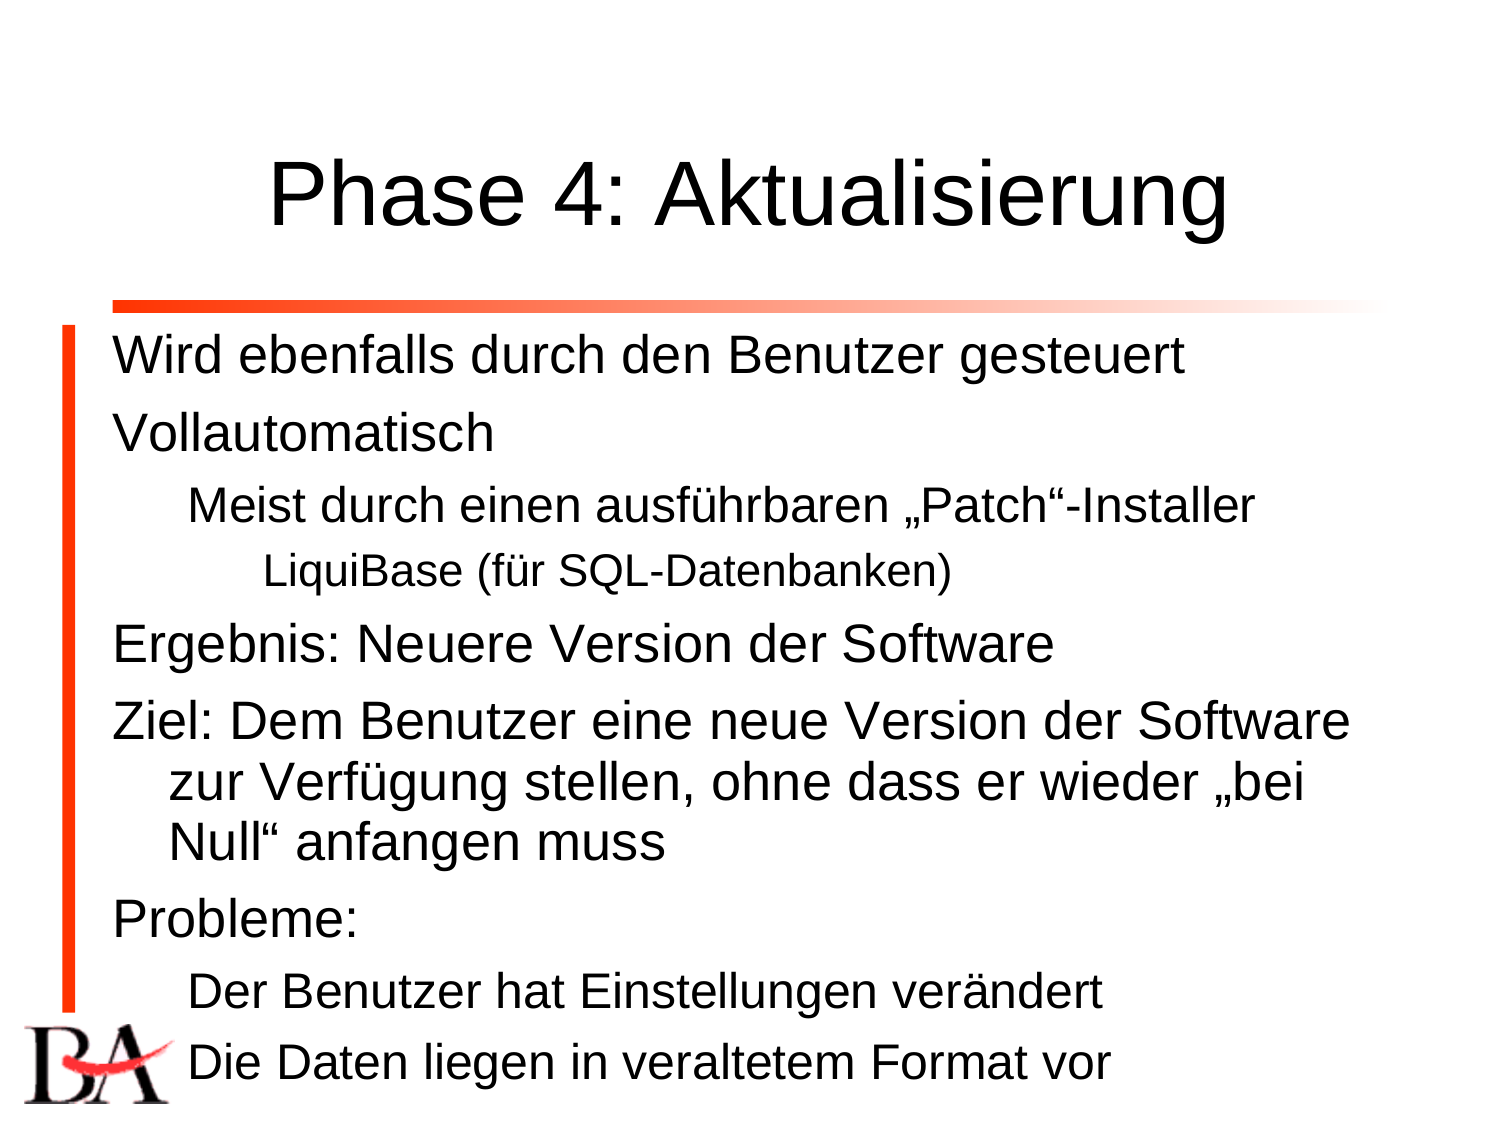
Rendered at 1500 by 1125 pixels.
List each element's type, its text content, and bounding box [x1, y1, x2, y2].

picture [24, 1024, 175, 1104]
list Wird ebenfalls durch den Benutzer gesteuert Vollautomatisch Meist durch einen ausführbaren „Patch“-Installer LiquiBase (für SQL-Datenbanken) Ergebnis: Neuere Version der Software Ziel: Dem Benutzer eine neue Version der Software zur Verfügung stellen, ohne dass er wieder „bei Null“ anfangen muss Probleme: Der Benutzer hat Einstellungen verändert Die Daten liegen in veraltetem Format vor [112, 324, 1388, 1090]
title Phase 4: Aktualisierung [112, 28, 1388, 324]
